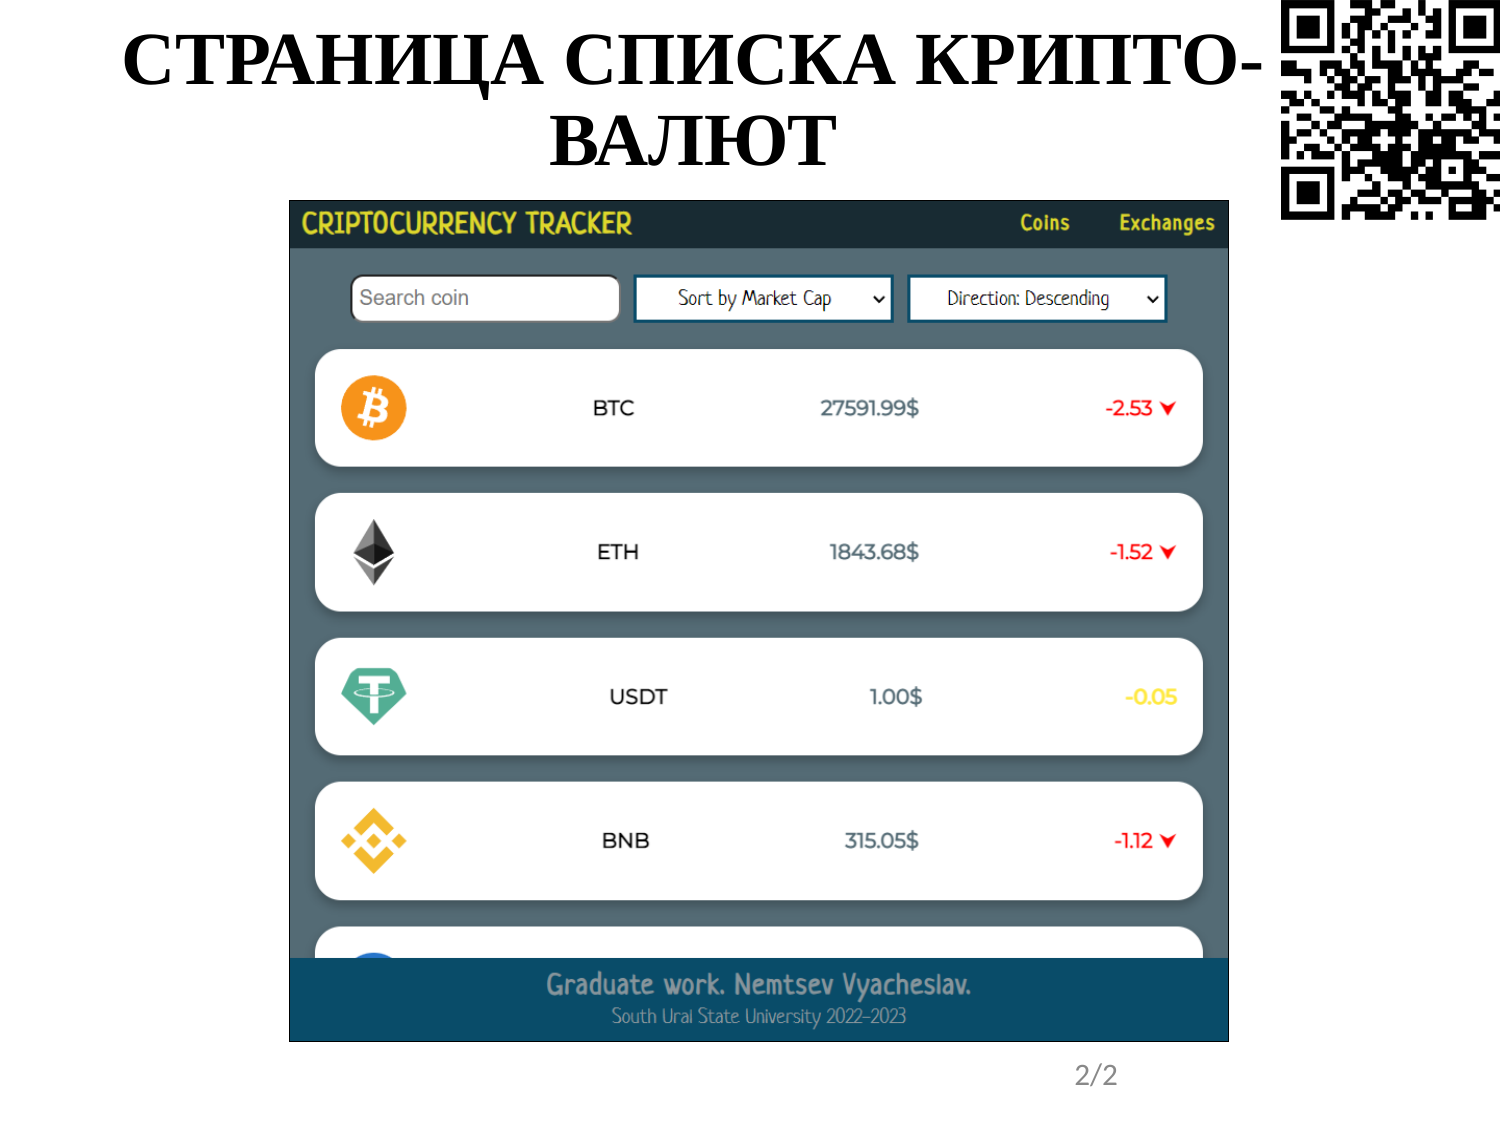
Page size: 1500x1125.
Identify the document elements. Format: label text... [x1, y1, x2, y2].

picture [1281, 0, 1500, 224]
slide_number 2/2 [1059, 1042, 1397, 1103]
title СТРАНИЦА СПИСКА КРИПТО-ВАЛЮТ [104, 0, 1281, 201]
picture [290, 200, 1229, 1042]
